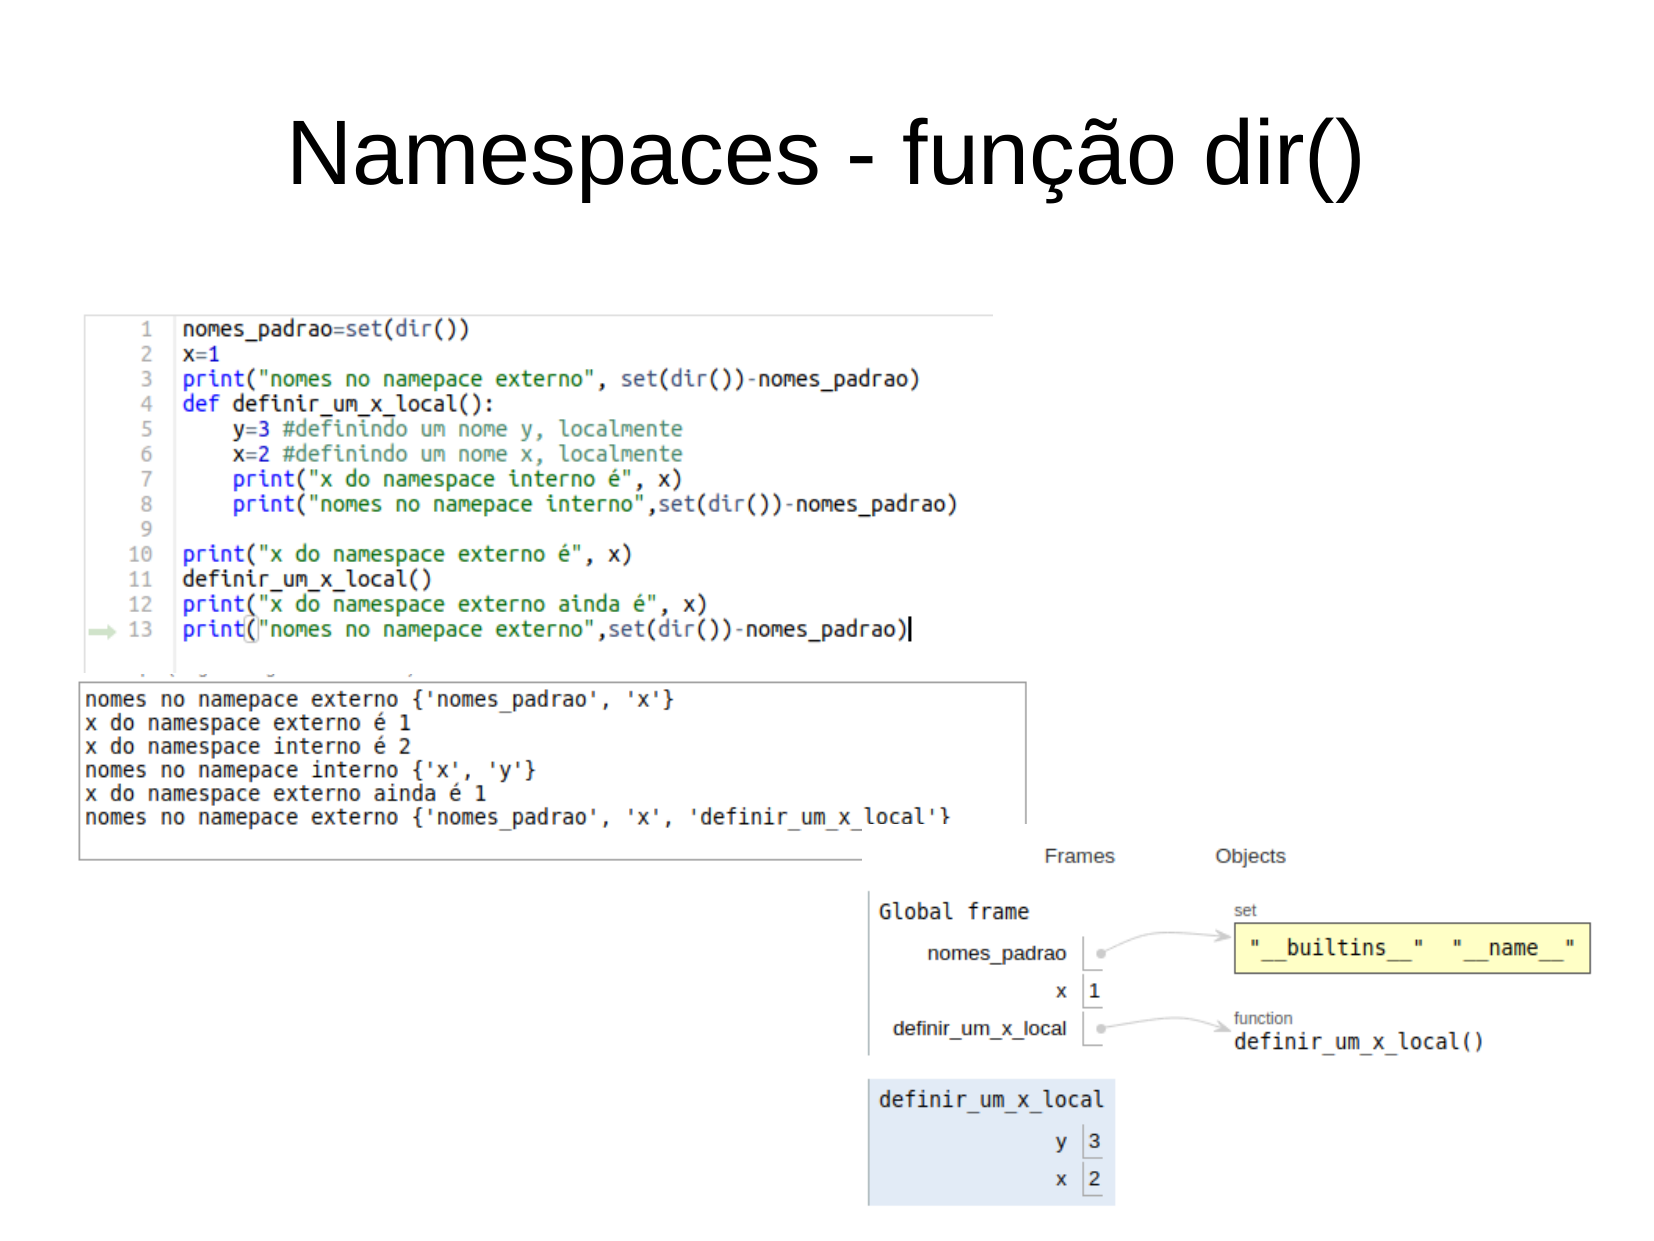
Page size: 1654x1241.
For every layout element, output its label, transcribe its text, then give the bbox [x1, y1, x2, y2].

picture [67, 307, 993, 673]
title Namespaces - função dir() [82, 49, 1571, 257]
picture [71, 674, 1610, 1217]
